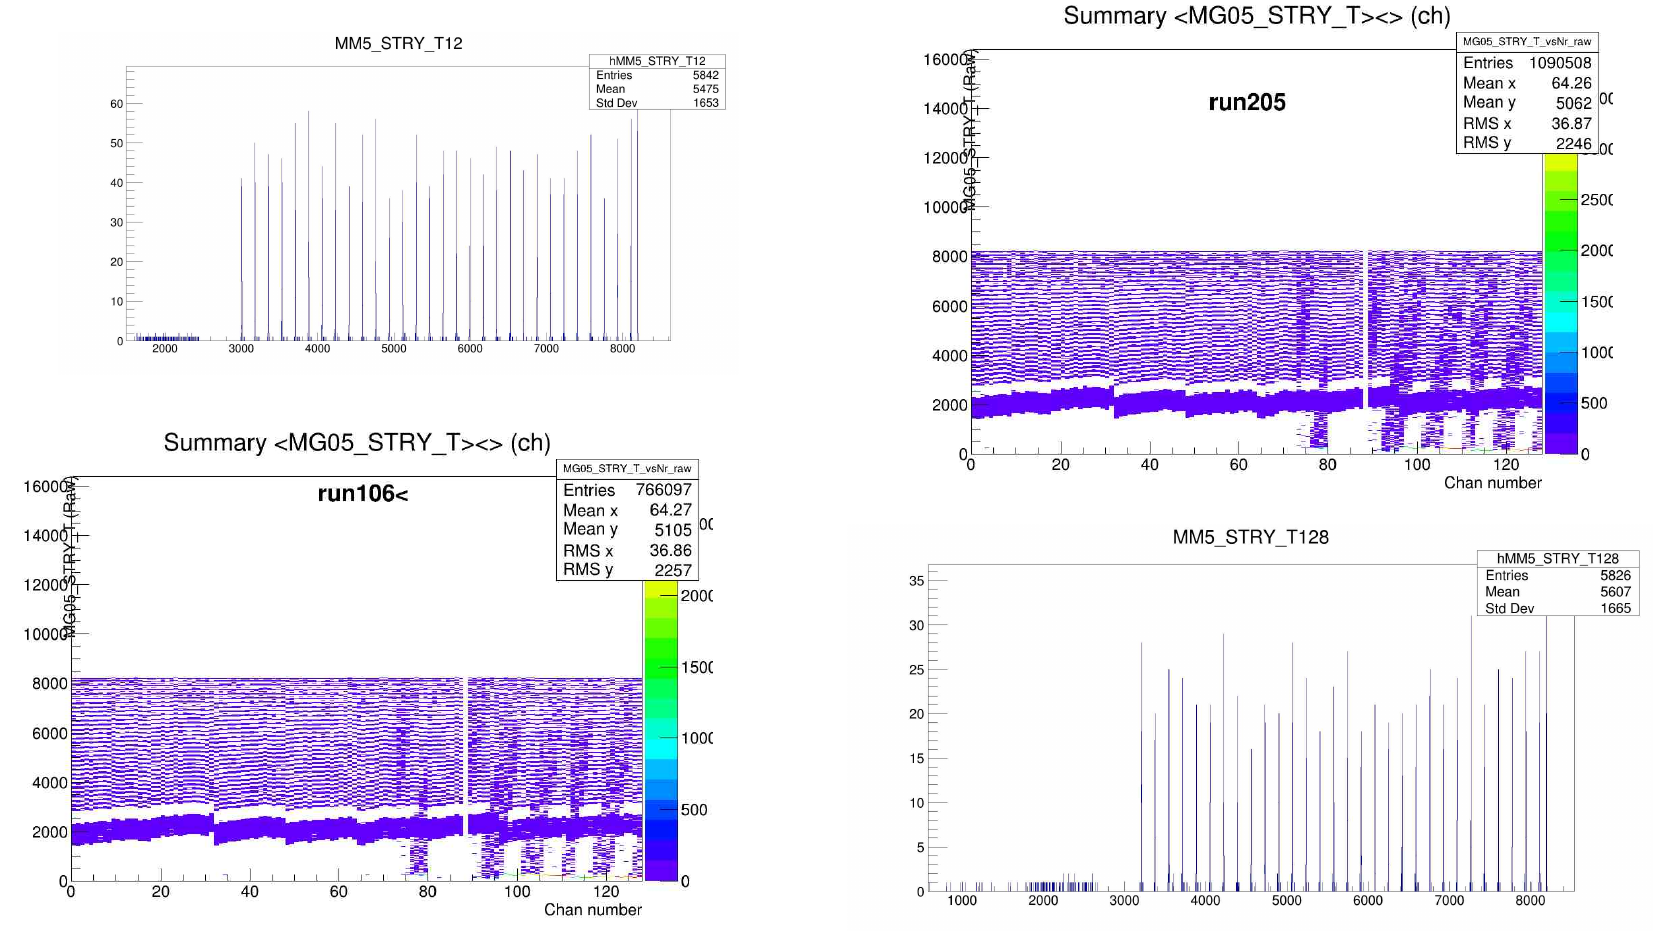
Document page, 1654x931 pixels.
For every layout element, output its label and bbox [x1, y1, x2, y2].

picture [58, 32, 739, 376]
picture [0, 426, 713, 931]
picture [847, 524, 1654, 931]
picture [900, 0, 1613, 504]
